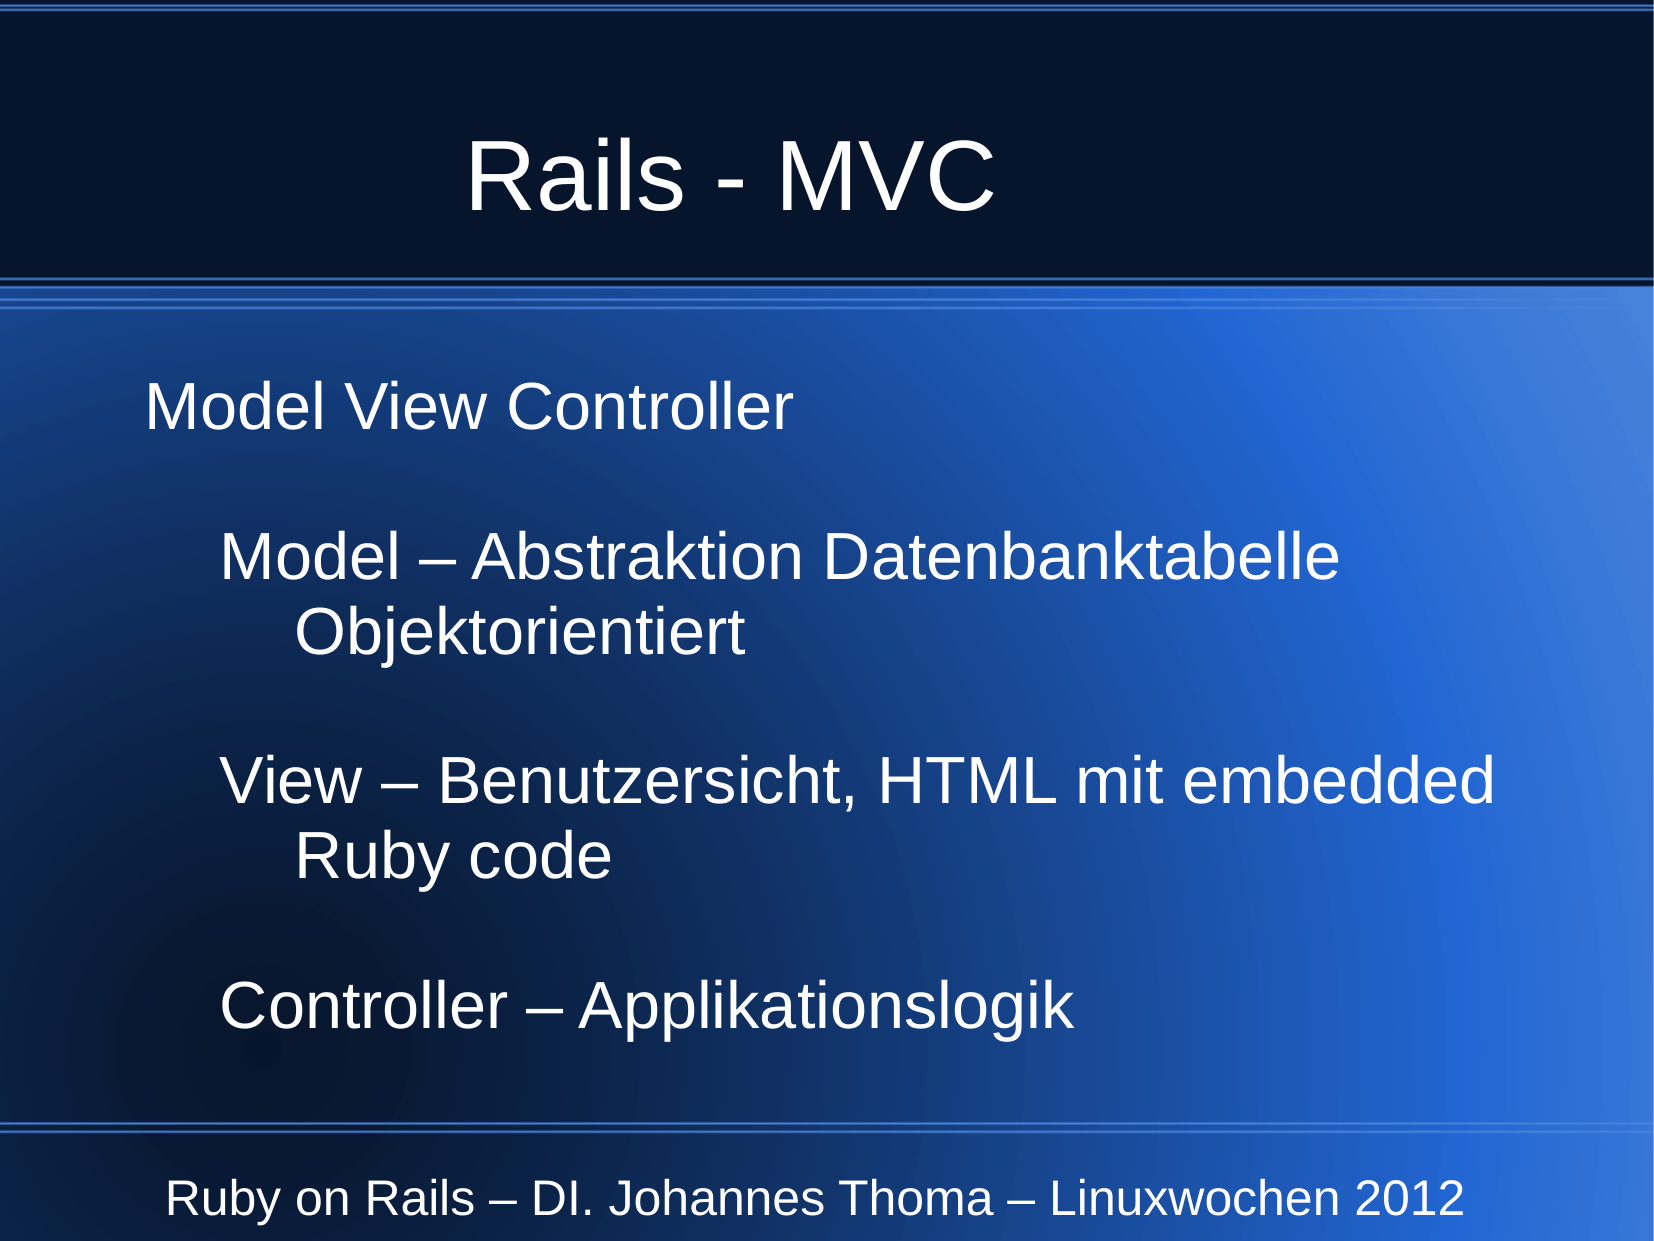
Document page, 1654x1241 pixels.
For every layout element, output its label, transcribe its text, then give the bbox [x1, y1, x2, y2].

text_box Model View Controller Model – Abstraktion Datenbanktabelle Objektorientiert View – Benutzersicht, HTML mit embedded Ruby code Controller – Applikationslogik [130, 362, 1520, 1125]
text_box Rails - MVC [450, 112, 1126, 240]
picture [0, 0, 1654, 1241]
text_box Ruby on Rails – DI. Johannes Thoma – Linuxwochen 2012 [150, 1162, 1483, 1234]
